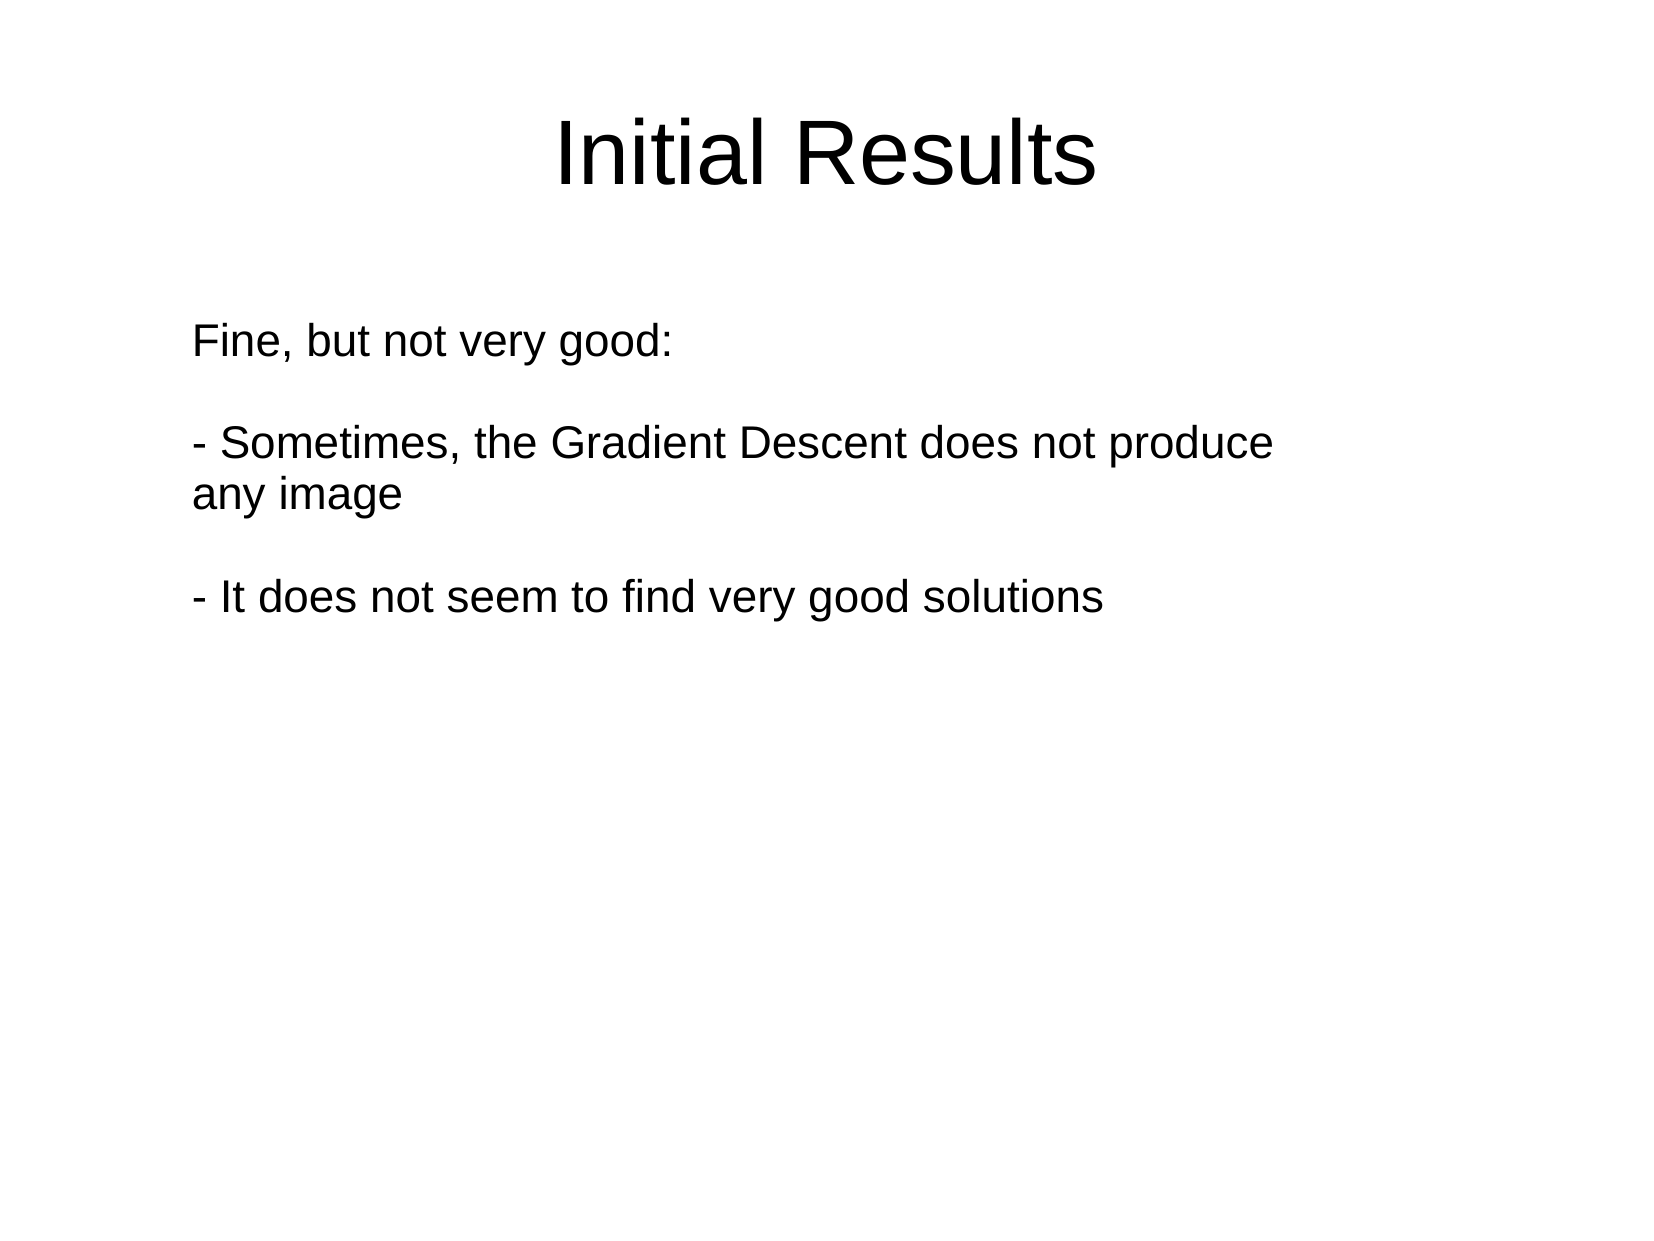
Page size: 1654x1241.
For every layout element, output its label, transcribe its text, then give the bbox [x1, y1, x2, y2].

text_box Fine, but not very good: - Sometimes, the Gradient Descent does not produce any image - It does not seem to find very good solutions - Illustrate its usefulness in robotics [177, 307, 1311, 863]
title Initial Results [82, 49, 1571, 257]
